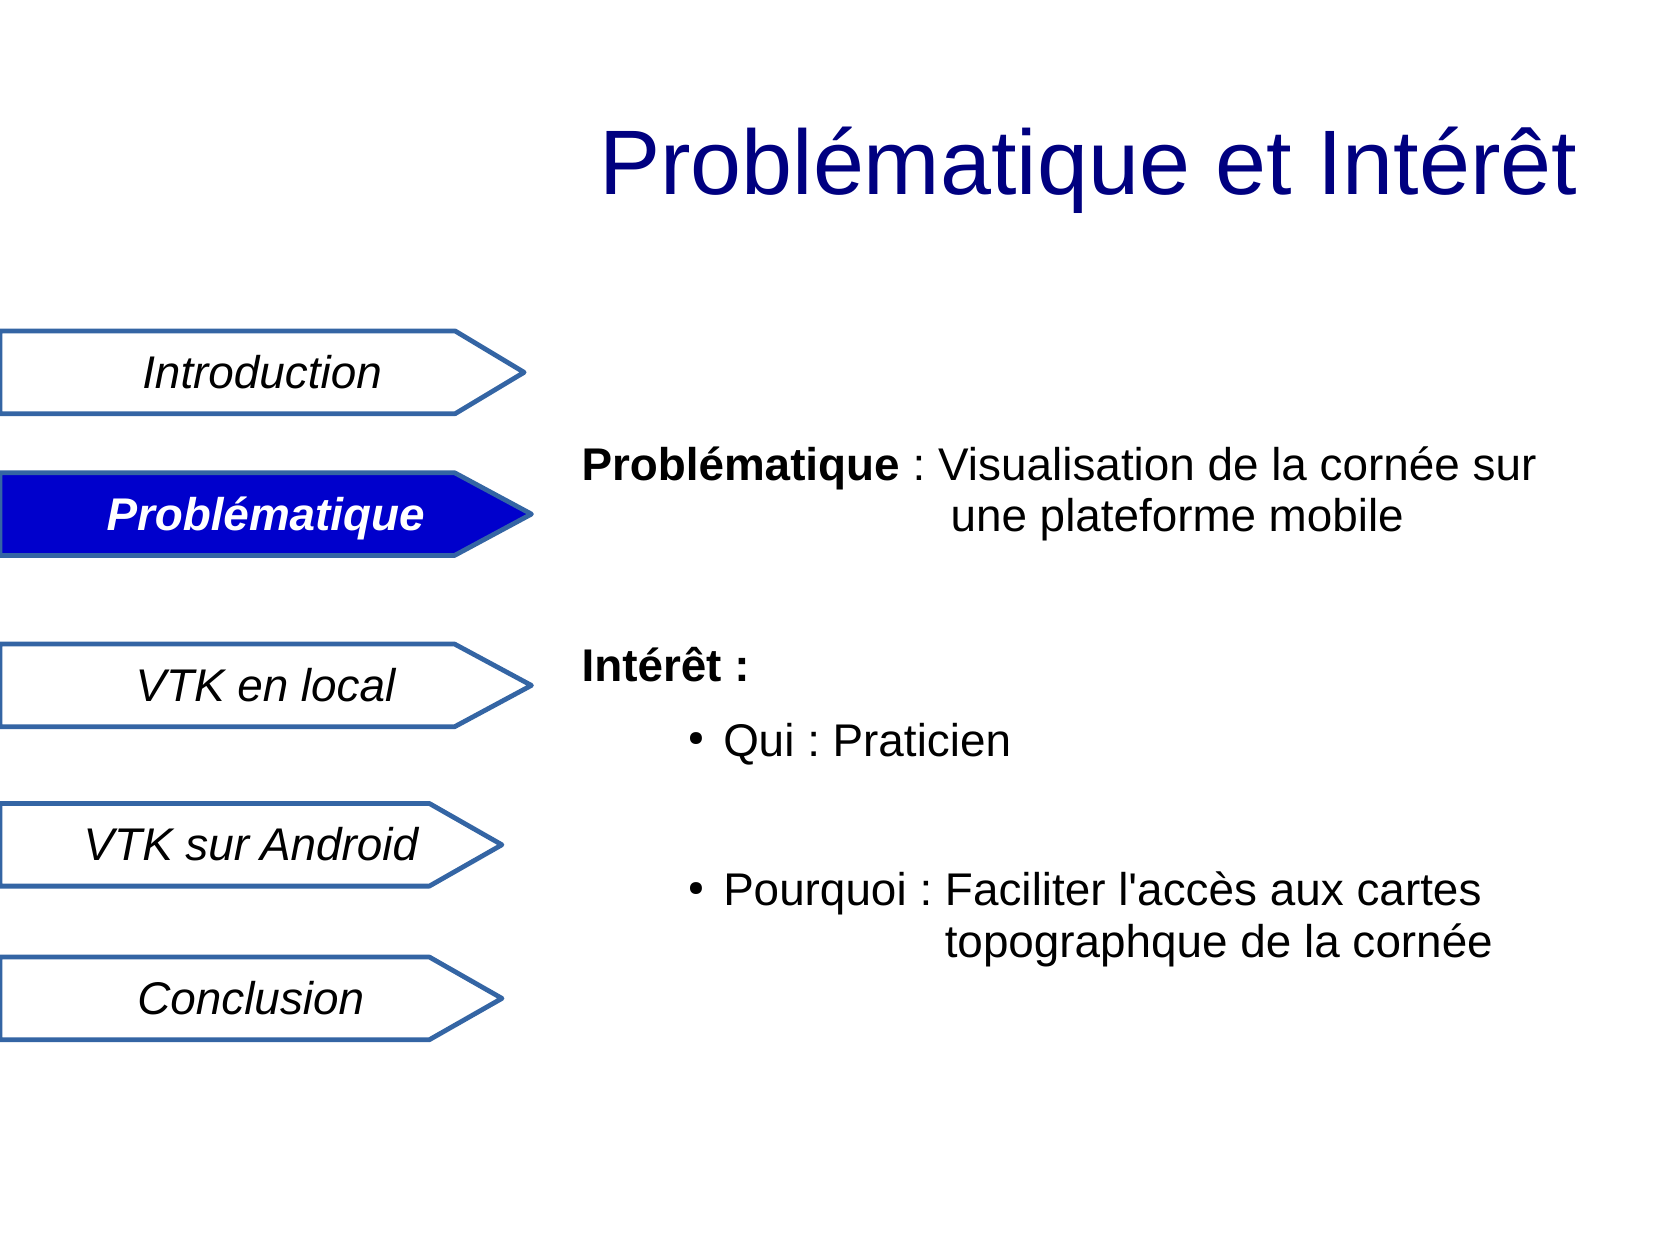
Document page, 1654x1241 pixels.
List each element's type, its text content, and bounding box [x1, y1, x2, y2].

text_box Introduction [0, 331, 525, 414]
text_box Problématique [0, 472, 531, 556]
text_box VTK en local [0, 644, 531, 727]
text_box VTK sur Android [0, 803, 502, 887]
text_box Conclusion [0, 957, 502, 1040]
text_box Problématique : Visualisation de la cornée sur une plateforme mobile Intérêt : Qui : Praticien Pourquoi : Faciliter l'accès aux cartes topographque de la cornée [531, 330, 1619, 1075]
title Problématique et Intérêt [524, 59, 1654, 267]
